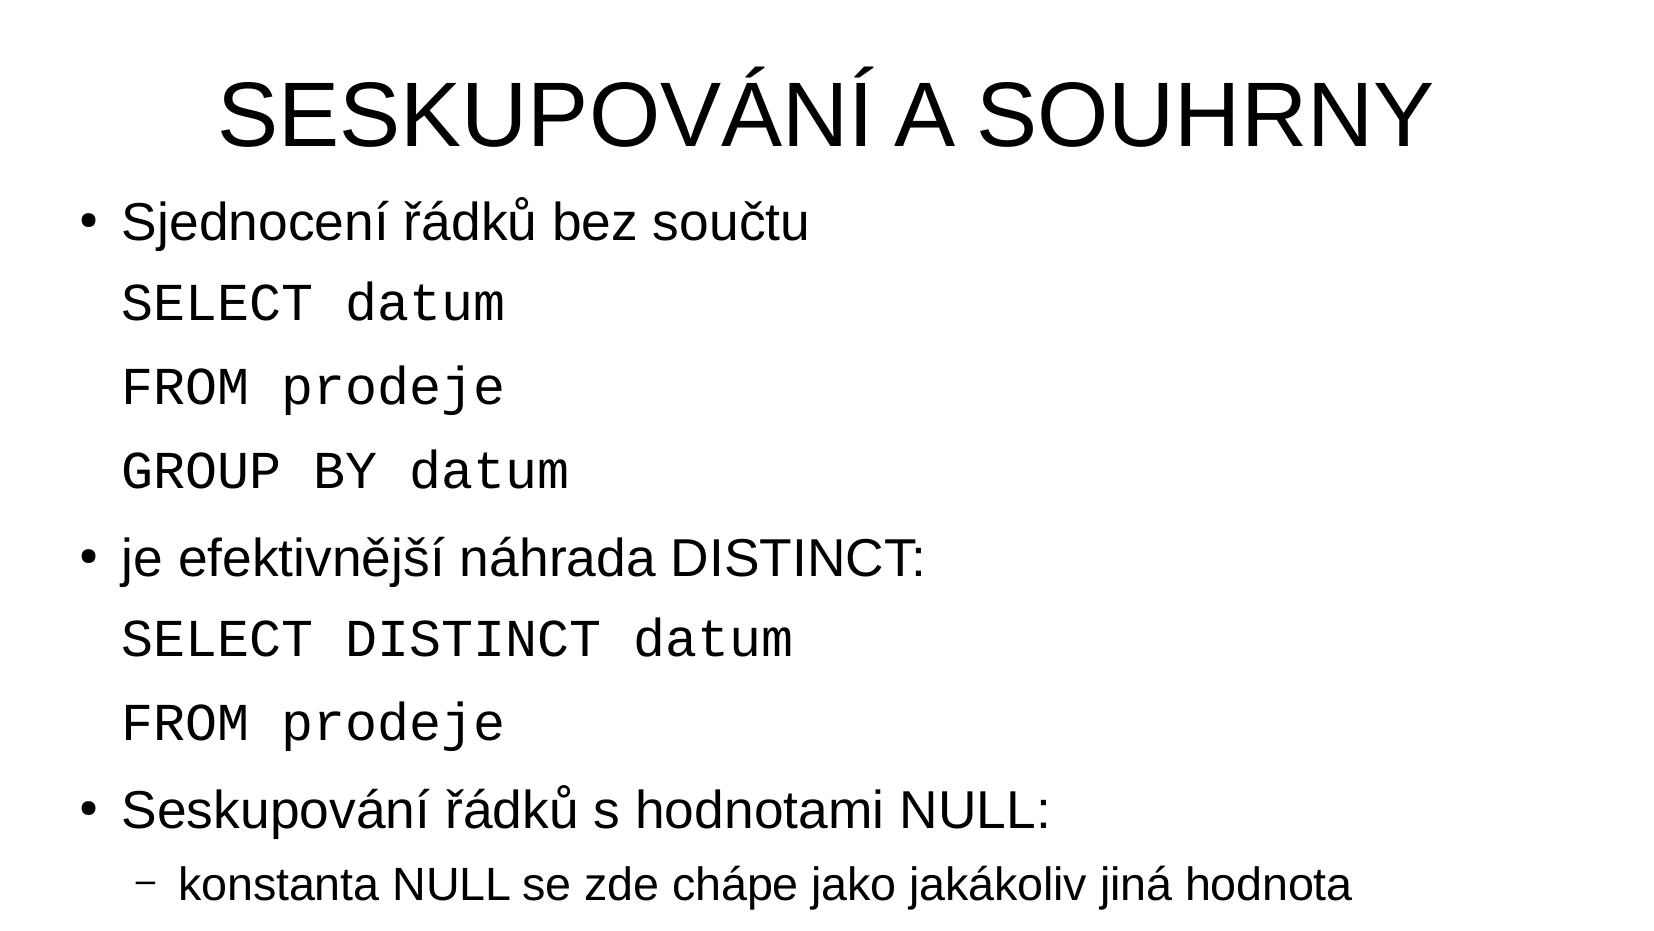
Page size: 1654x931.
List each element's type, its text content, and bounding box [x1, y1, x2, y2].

list Sjednocení řádků bez součtu SELECT datum FROM prodeje GROUP BY datum je efektivnější náhrada DISTINCT: SELECT DISTINCT datum FROM prodeje Seskupování řádků s hodnotami NULL: konstanta NULL se zde chápe jako jakákoliv jiná hodnota [64, 192, 1554, 916]
title SESKUPOVÁNÍ A SOUHRNY [82, 37, 1571, 193]
